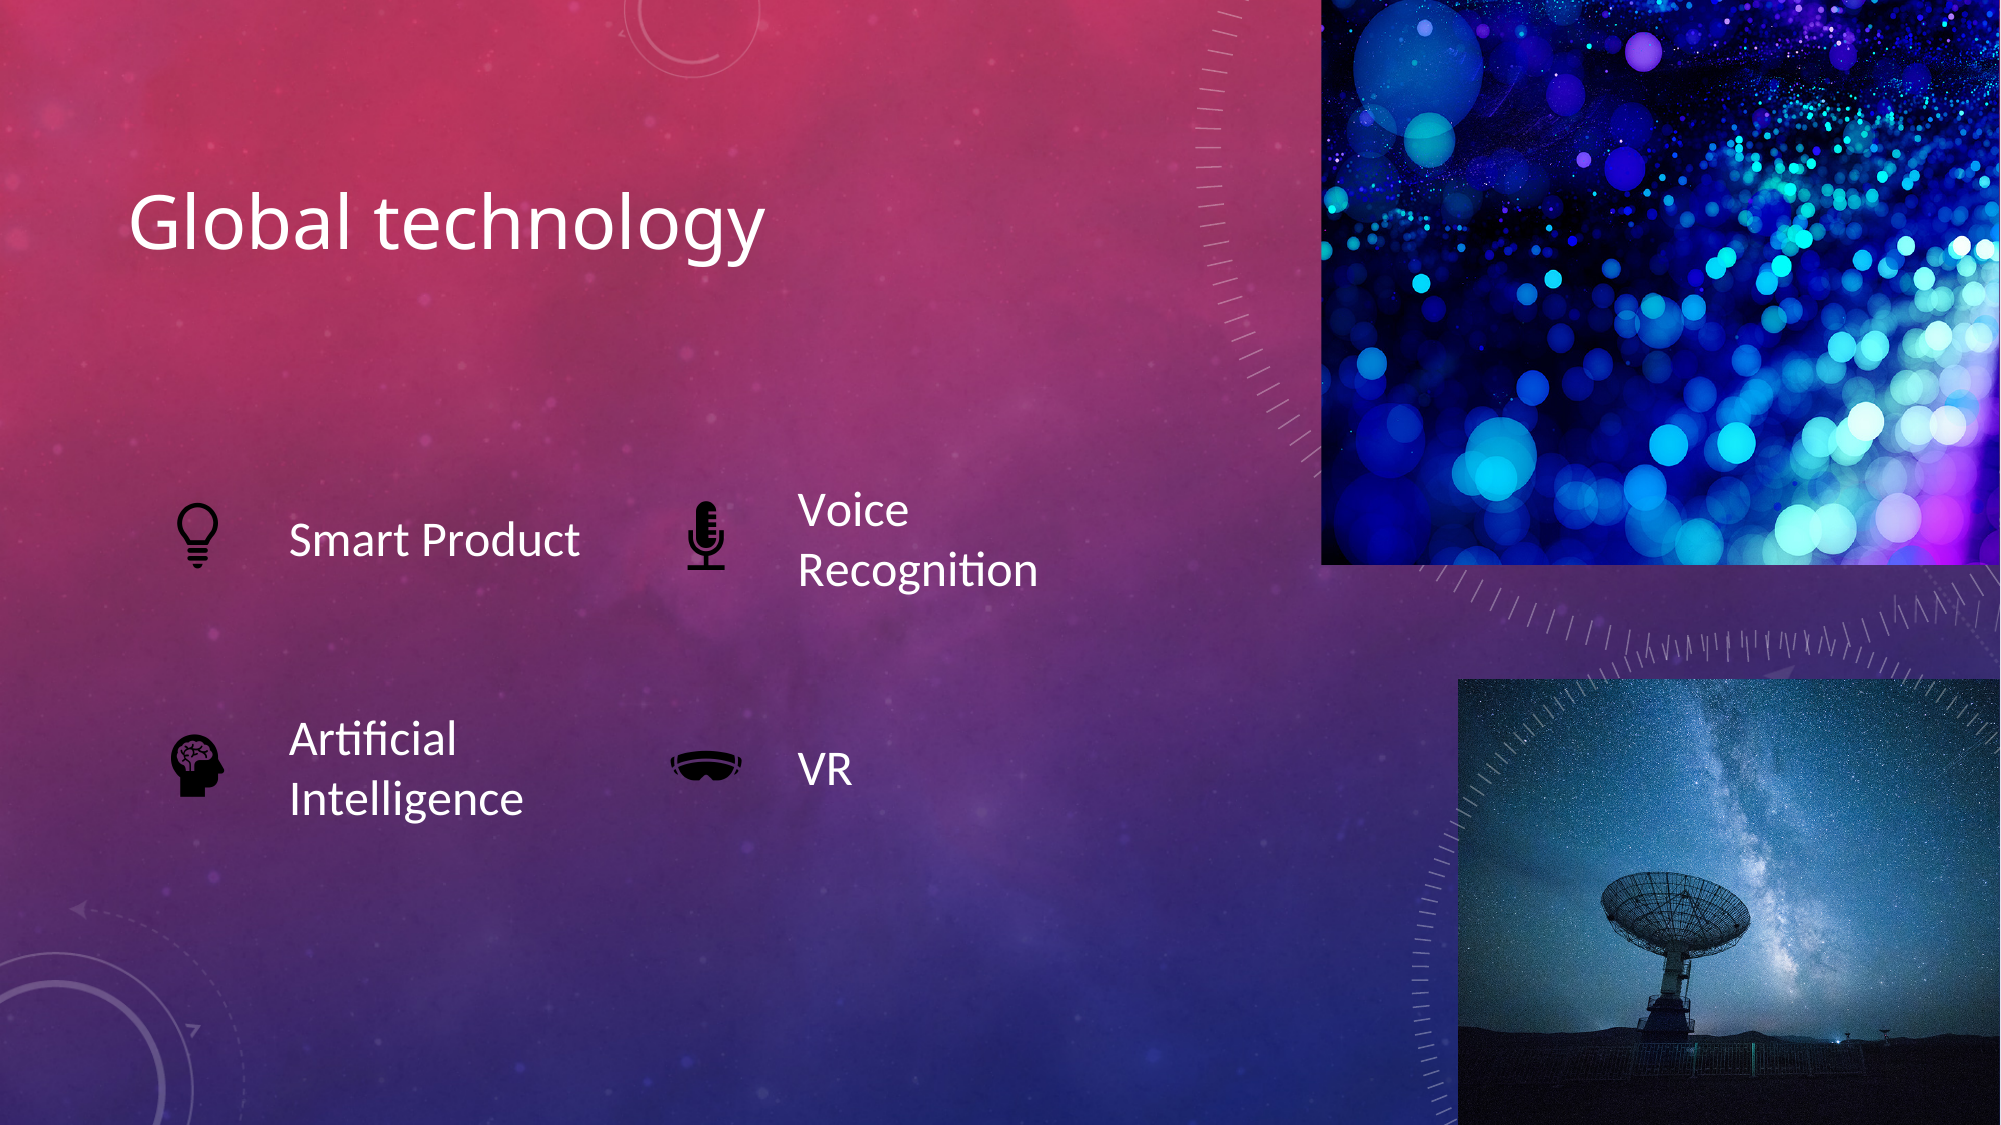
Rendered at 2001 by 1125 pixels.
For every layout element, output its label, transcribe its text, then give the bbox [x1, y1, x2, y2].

text_box Smart Product [288, 472, 590, 600]
text_box [160, 498, 235, 573]
title Global technology [112, 99, 1121, 339]
text_box [669, 728, 743, 803]
text_box Artificial Intelligence [288, 701, 590, 830]
picture [0, 0, 2001, 1125]
text_box Voice Recognition [797, 472, 1099, 600]
text_box [160, 728, 235, 803]
text_box [669, 498, 743, 573]
text_box VR [797, 701, 1099, 830]
